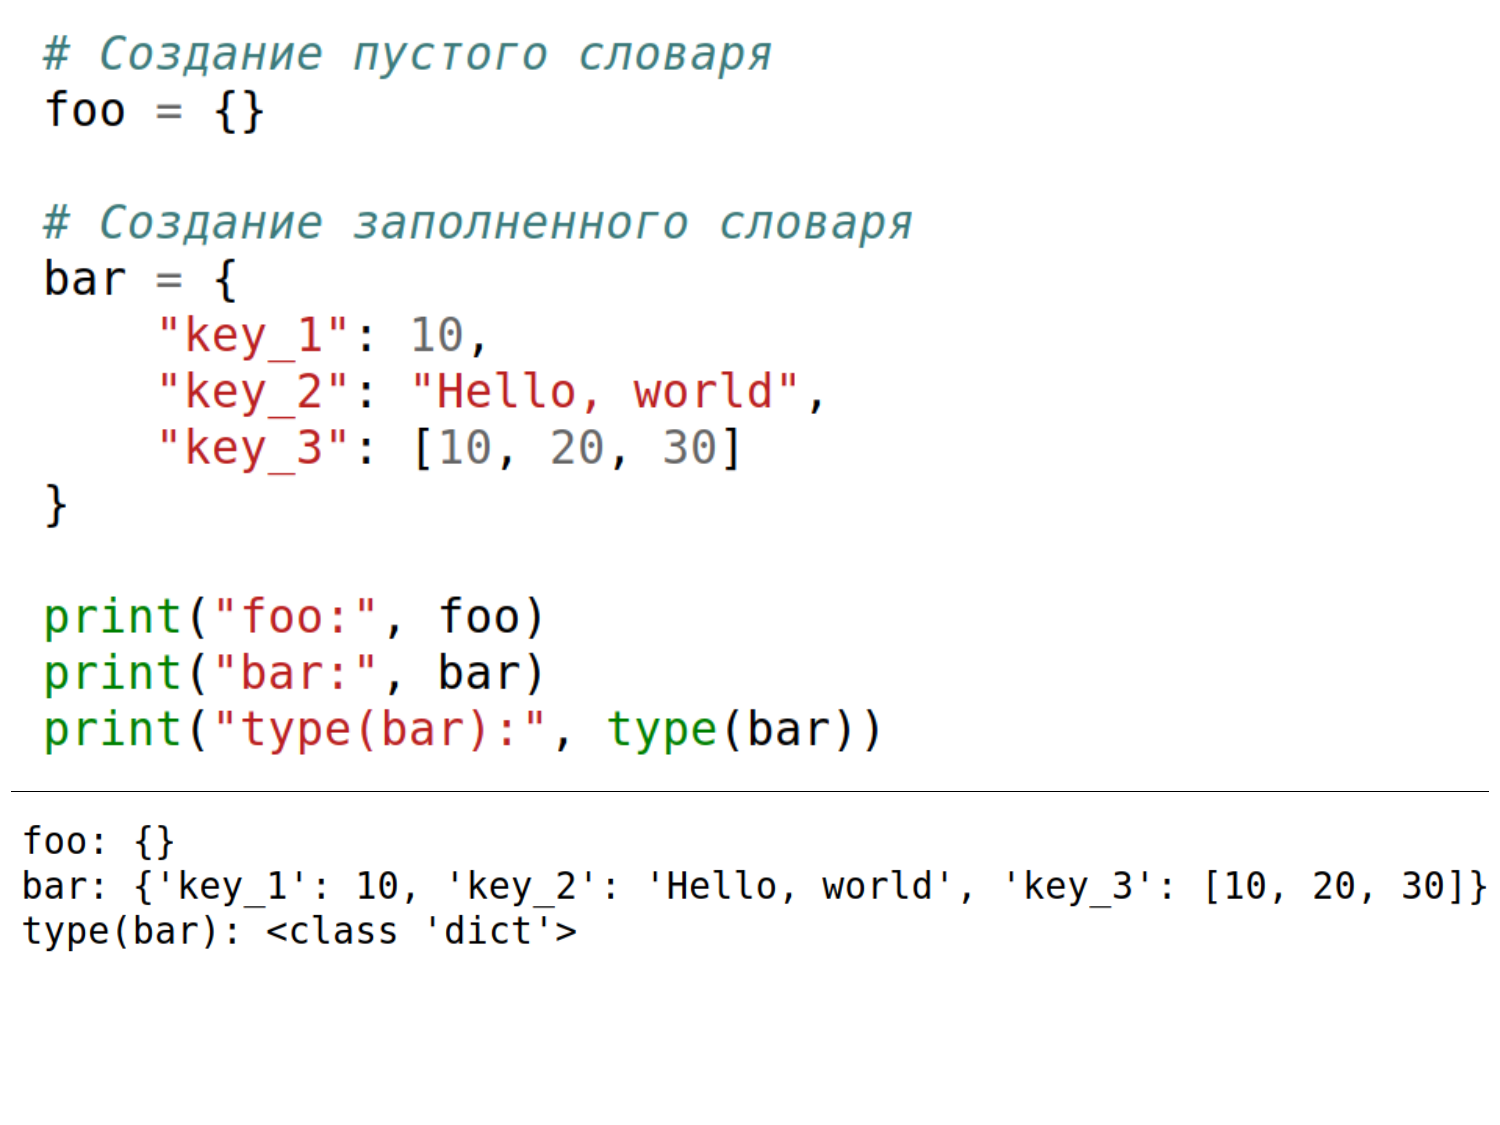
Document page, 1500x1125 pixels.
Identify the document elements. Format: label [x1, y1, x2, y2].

picture [11, 814, 1500, 960]
picture [30, 23, 934, 773]
